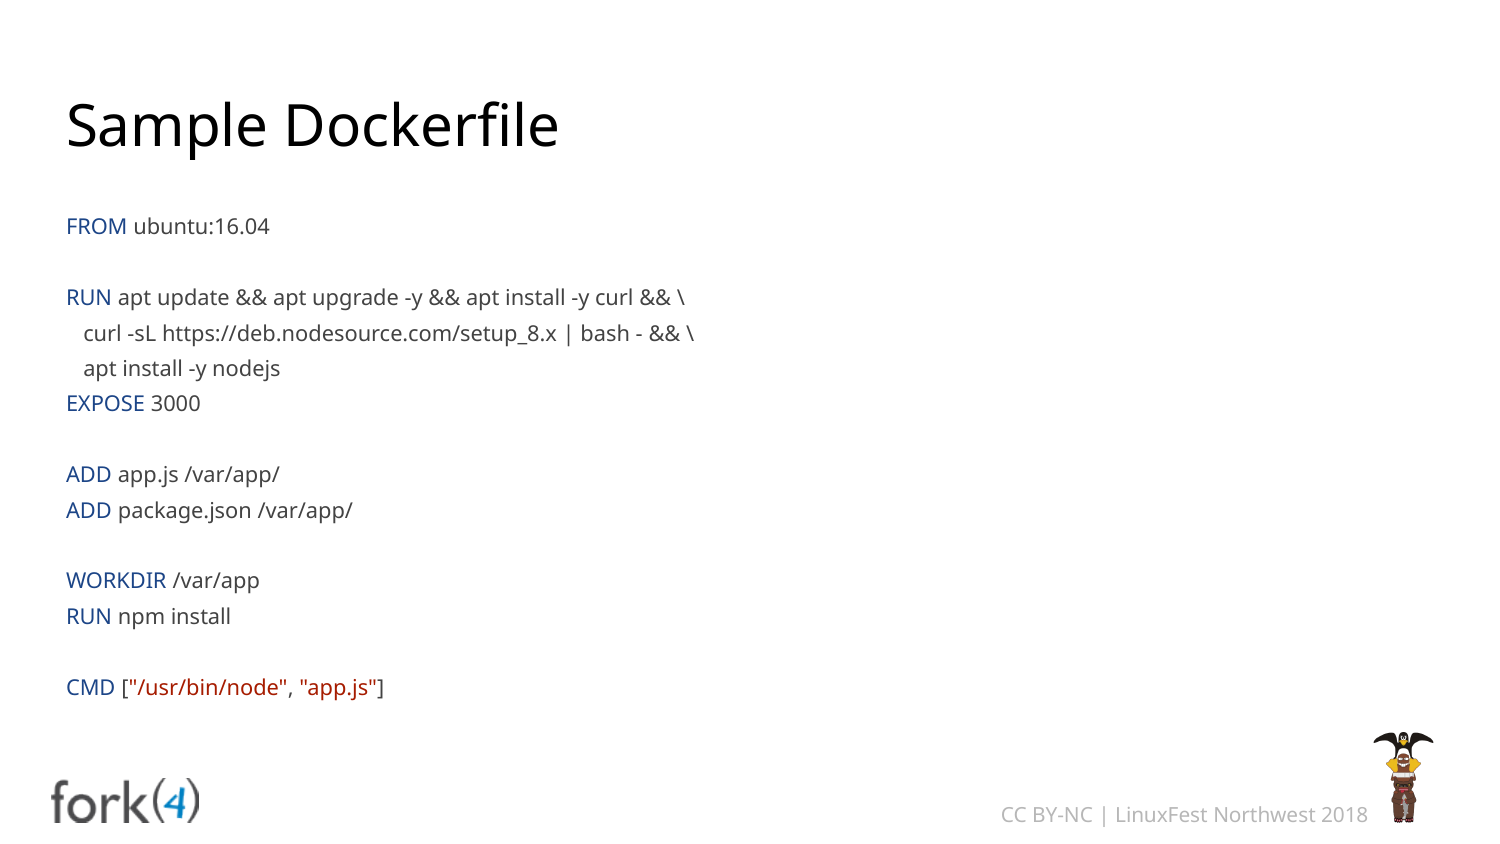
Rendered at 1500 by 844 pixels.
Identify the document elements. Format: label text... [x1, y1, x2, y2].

picture [1358, 750, 1449, 823]
title Sample Dockerfile [51, 72, 1449, 167]
list FROM ubuntu:16.04 RUN apt update && apt upgrade -y && apt install -y curl && \ curl -sL https://deb.nodesource.com/setup_8.x | bash - && \ apt install -y nodejs EXPOSE 3000 ADD app.js /var/app/ ADD package.json /var/app/ WORKDIR /var/app RUN npm install CMD ["/usr/bin/node", "app.js"] [51, 189, 1449, 750]
picture [51, 778, 199, 823]
